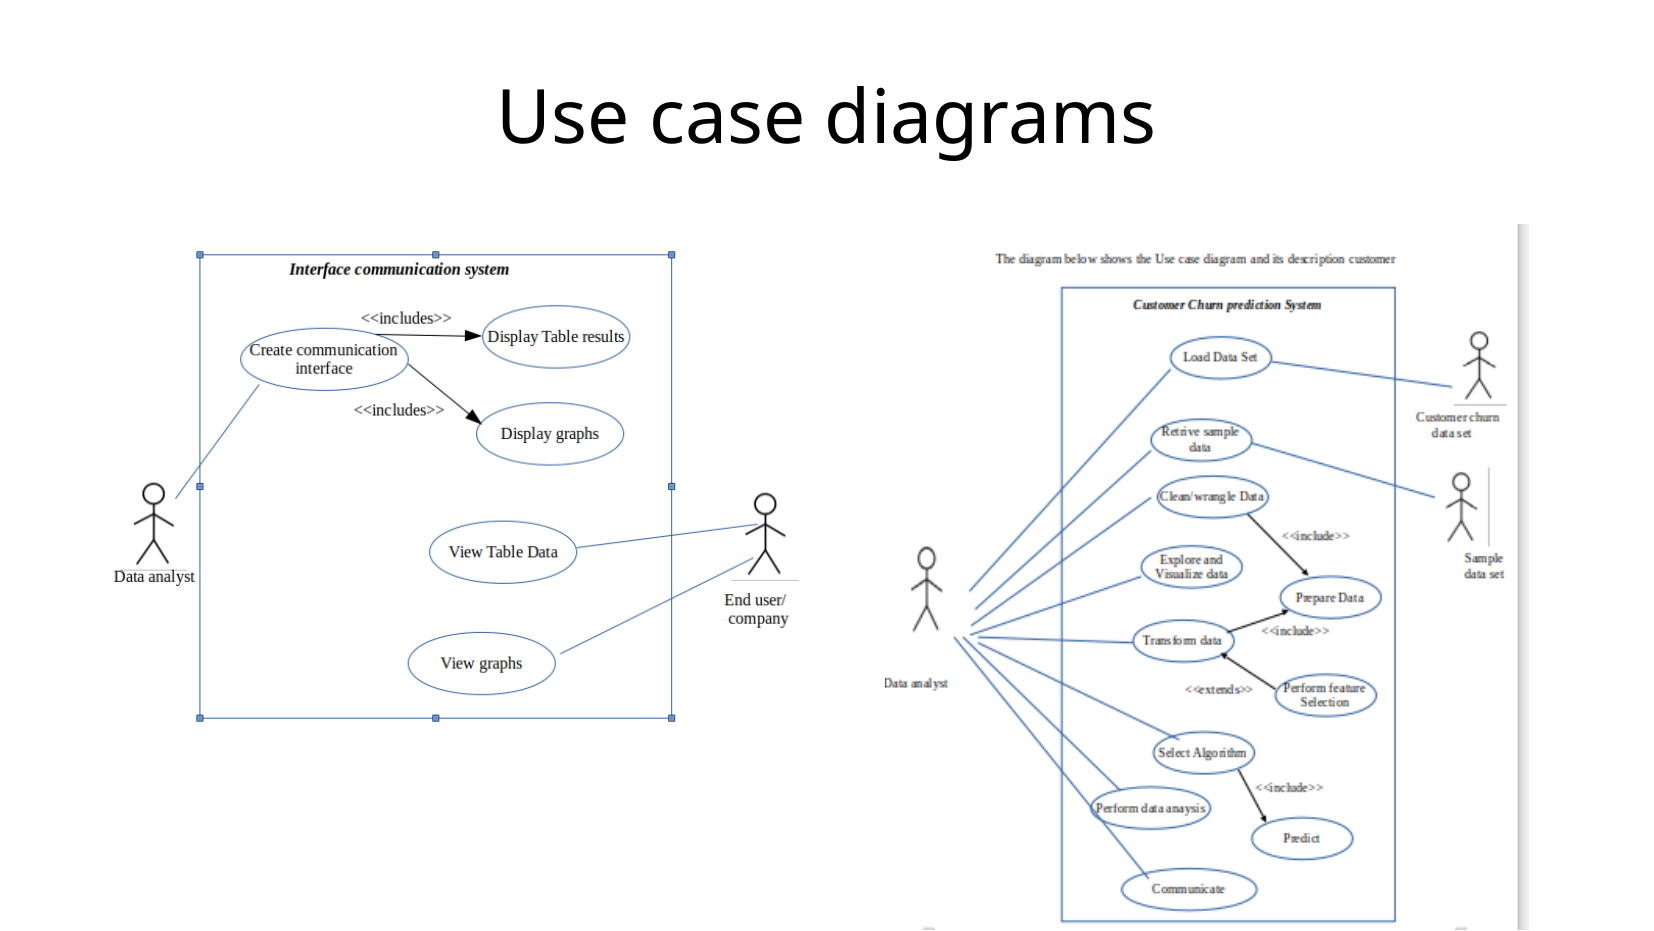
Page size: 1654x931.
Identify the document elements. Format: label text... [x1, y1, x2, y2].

picture [885, 224, 1529, 931]
picture [82, 240, 809, 735]
title Use case diagrams [82, 37, 1571, 193]
